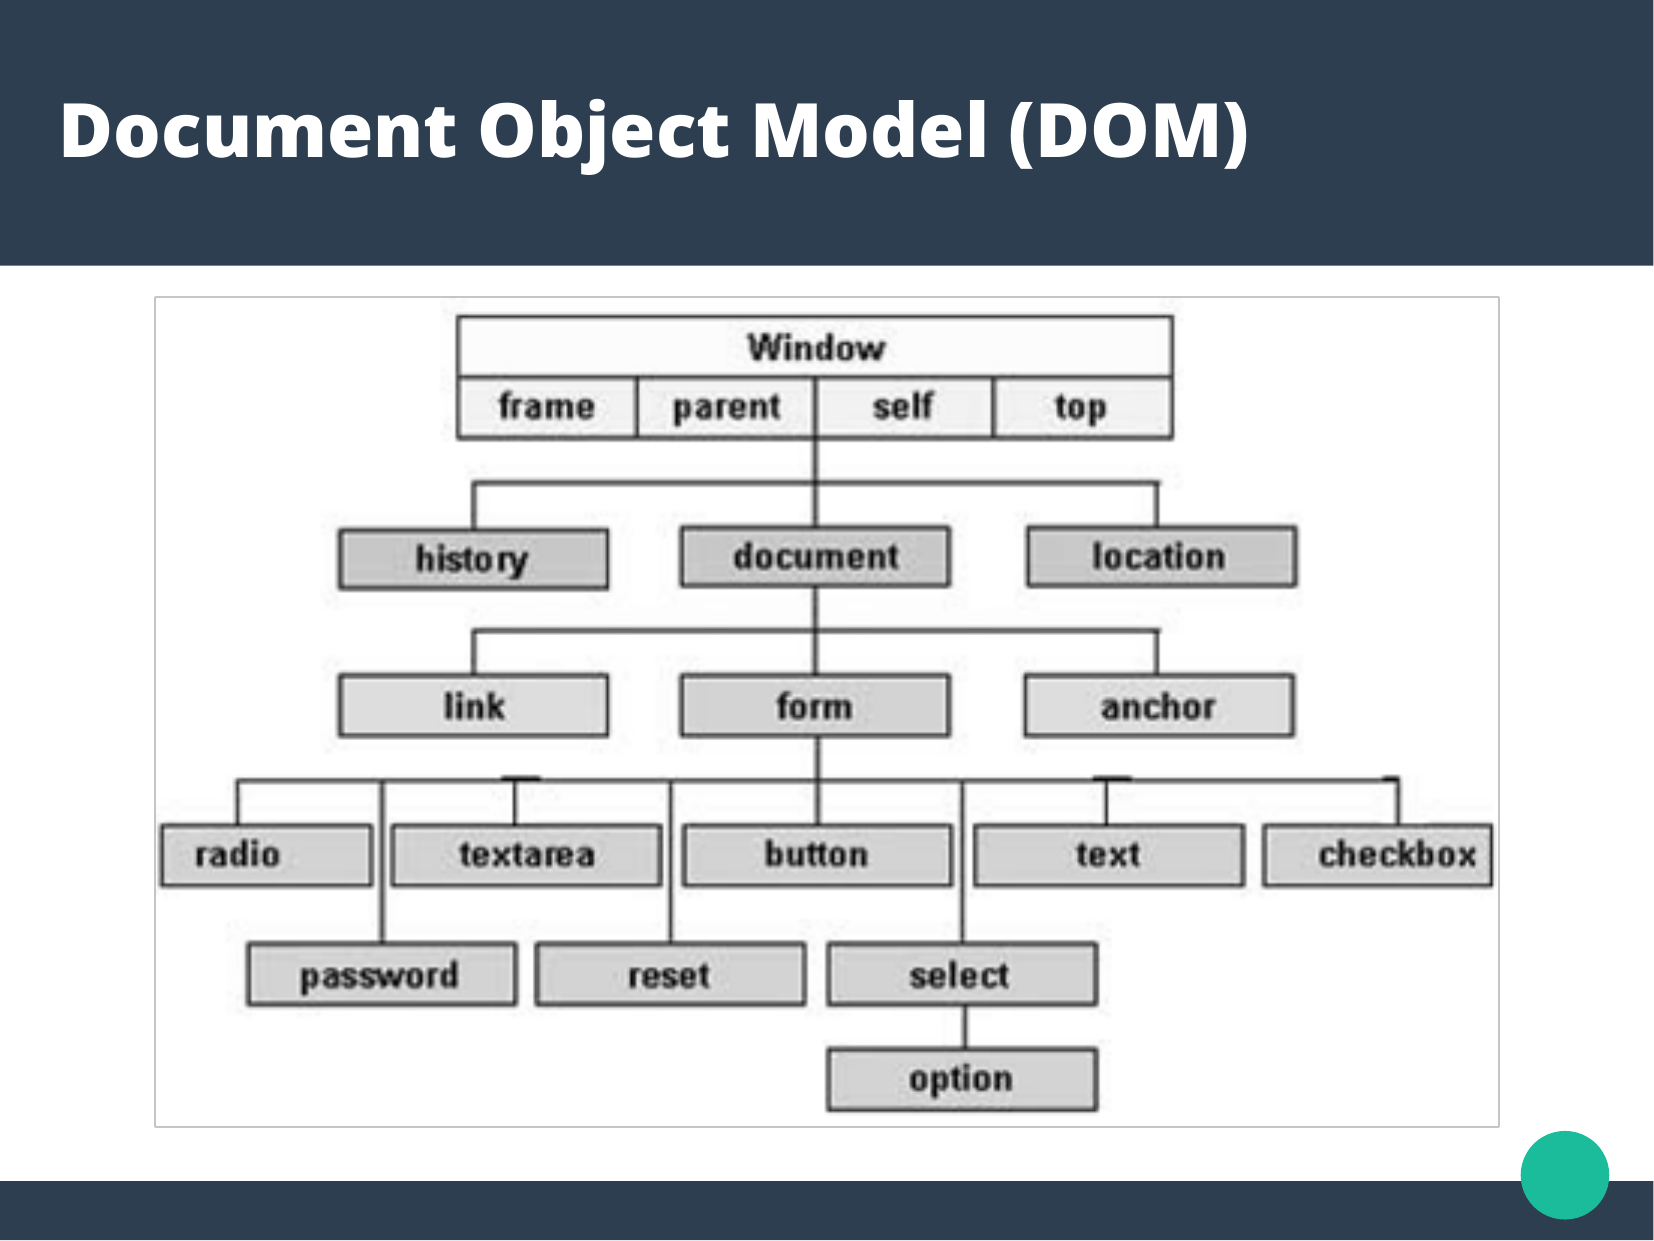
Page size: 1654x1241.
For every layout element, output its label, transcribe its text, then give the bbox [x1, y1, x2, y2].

title Document Object Model (DOM) [59, 49, 1595, 207]
picture [153, 295, 1616, 1146]
